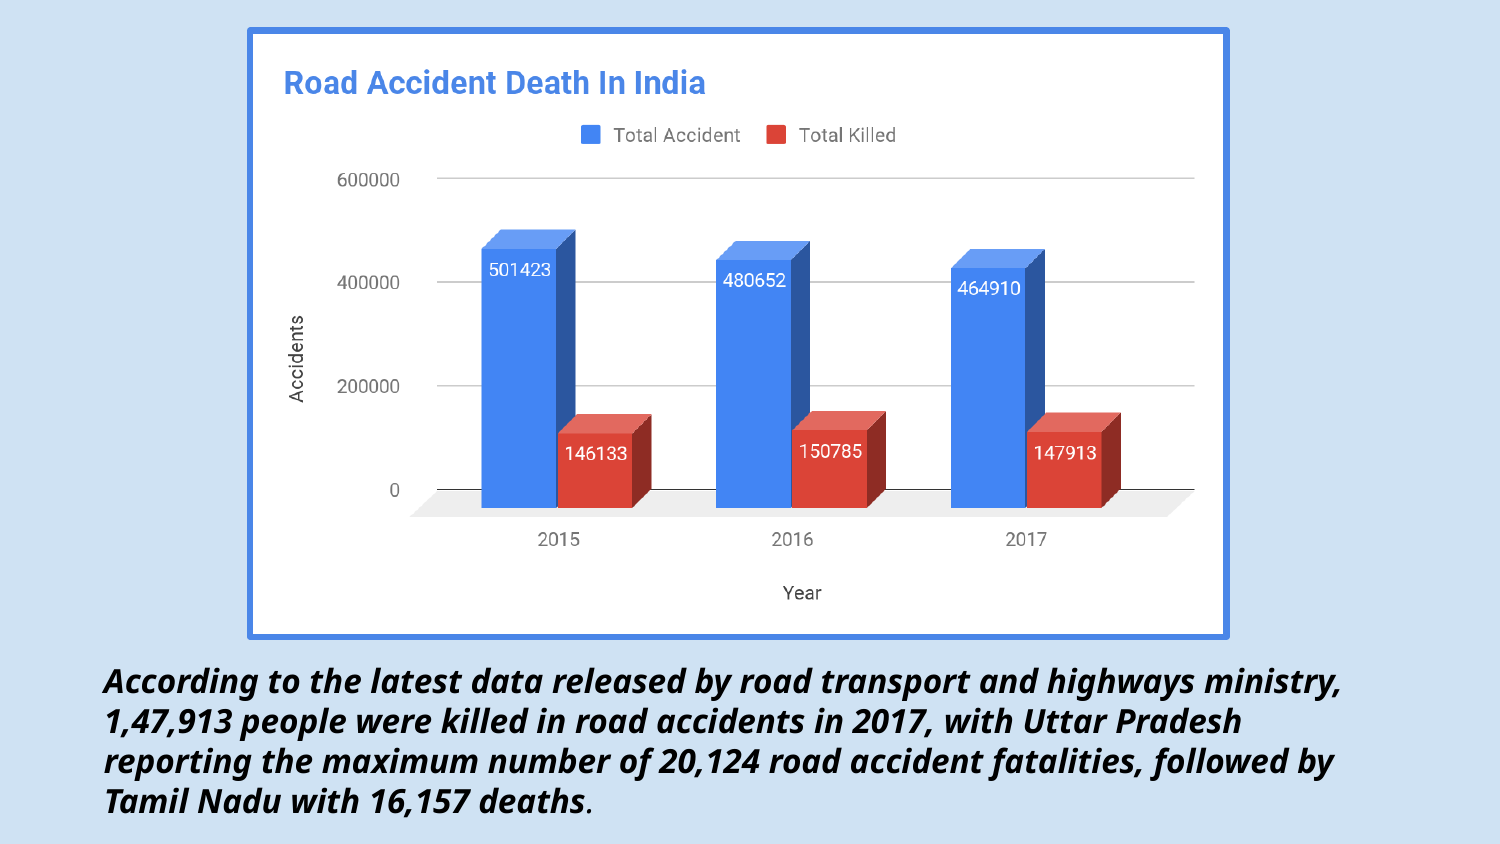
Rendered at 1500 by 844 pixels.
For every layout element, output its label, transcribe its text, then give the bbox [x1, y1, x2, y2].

picture [253, 33, 1224, 634]
text_box According to the latest data released by road transport and highways ministry, 1,47,913 people were killed in road accidents in 2017, with Uttar Pradesh reporting the maximum number of 20,124 road accident fatalities, followed by Tamil Nadu with 16,157 deaths. [88, 645, 1411, 791]
